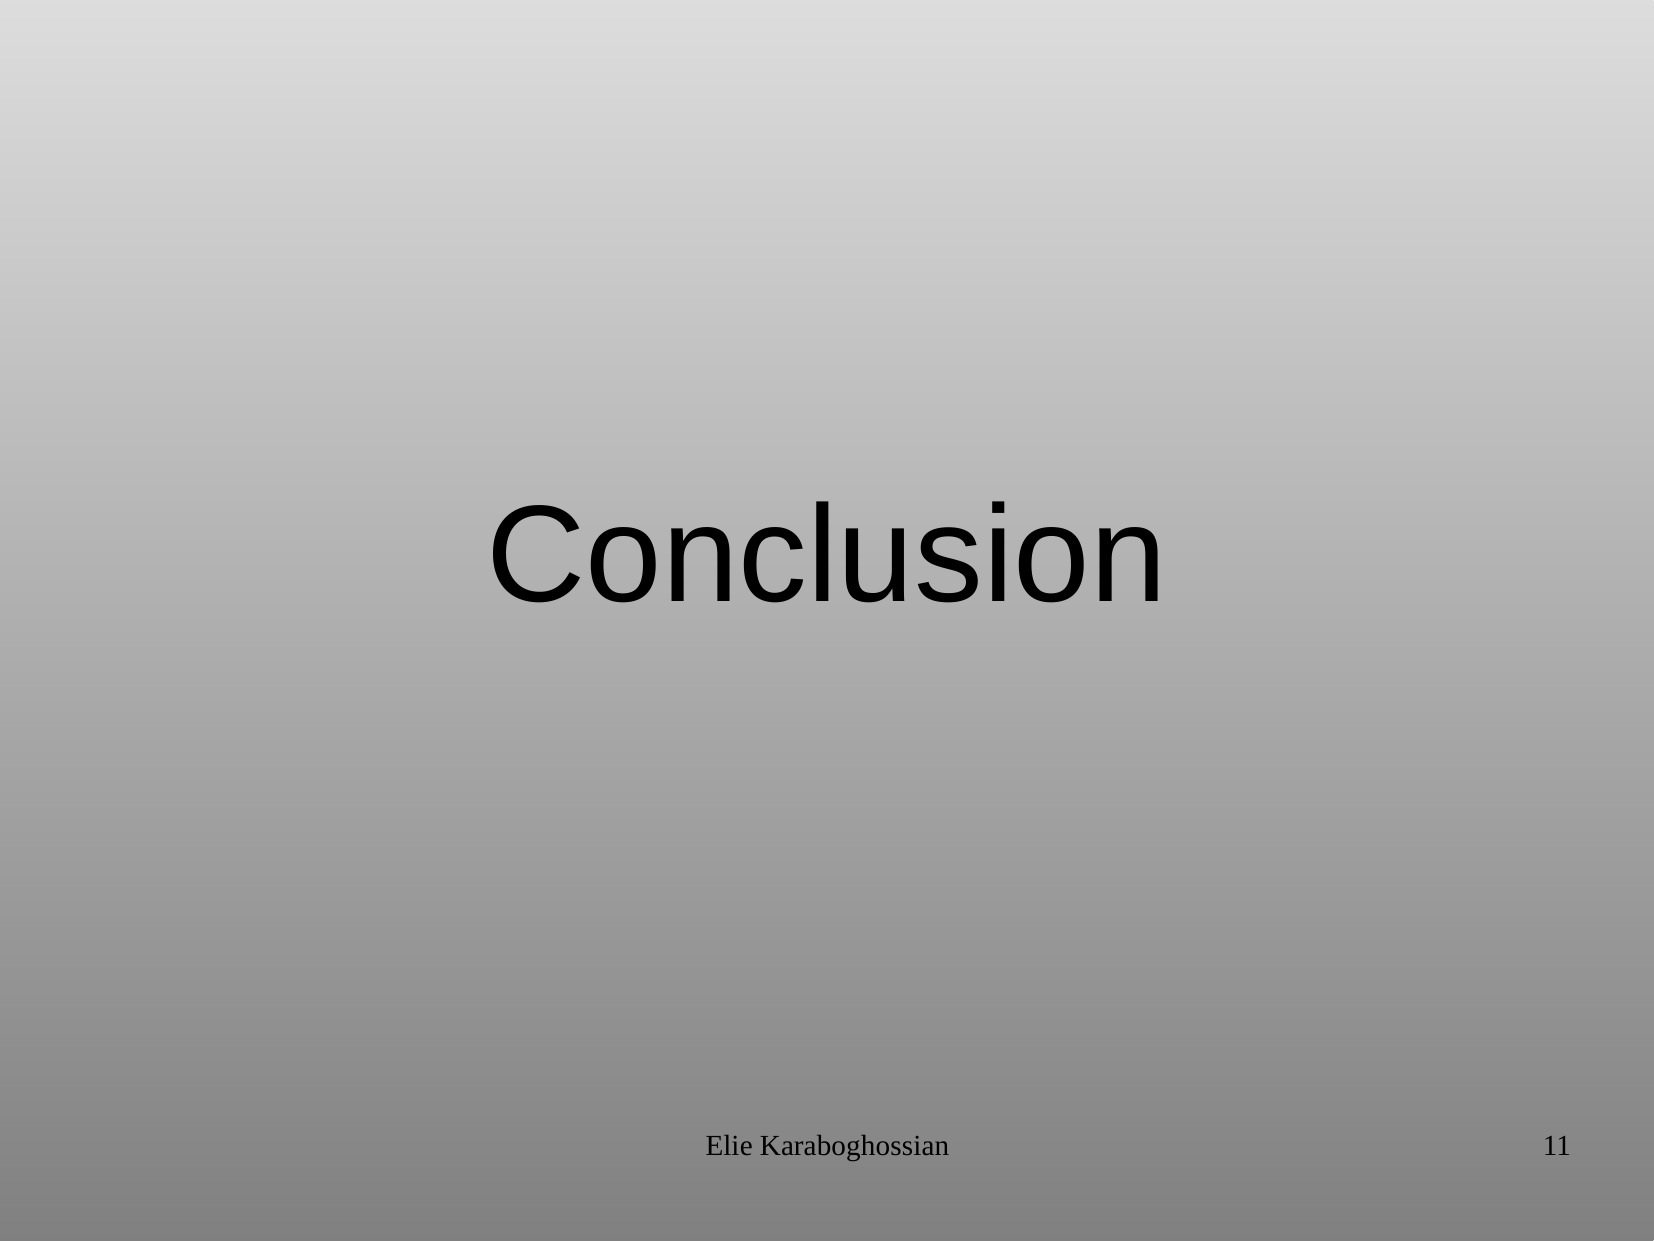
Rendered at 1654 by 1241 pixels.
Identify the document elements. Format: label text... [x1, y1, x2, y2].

title Conclusion [82, 450, 1571, 658]
